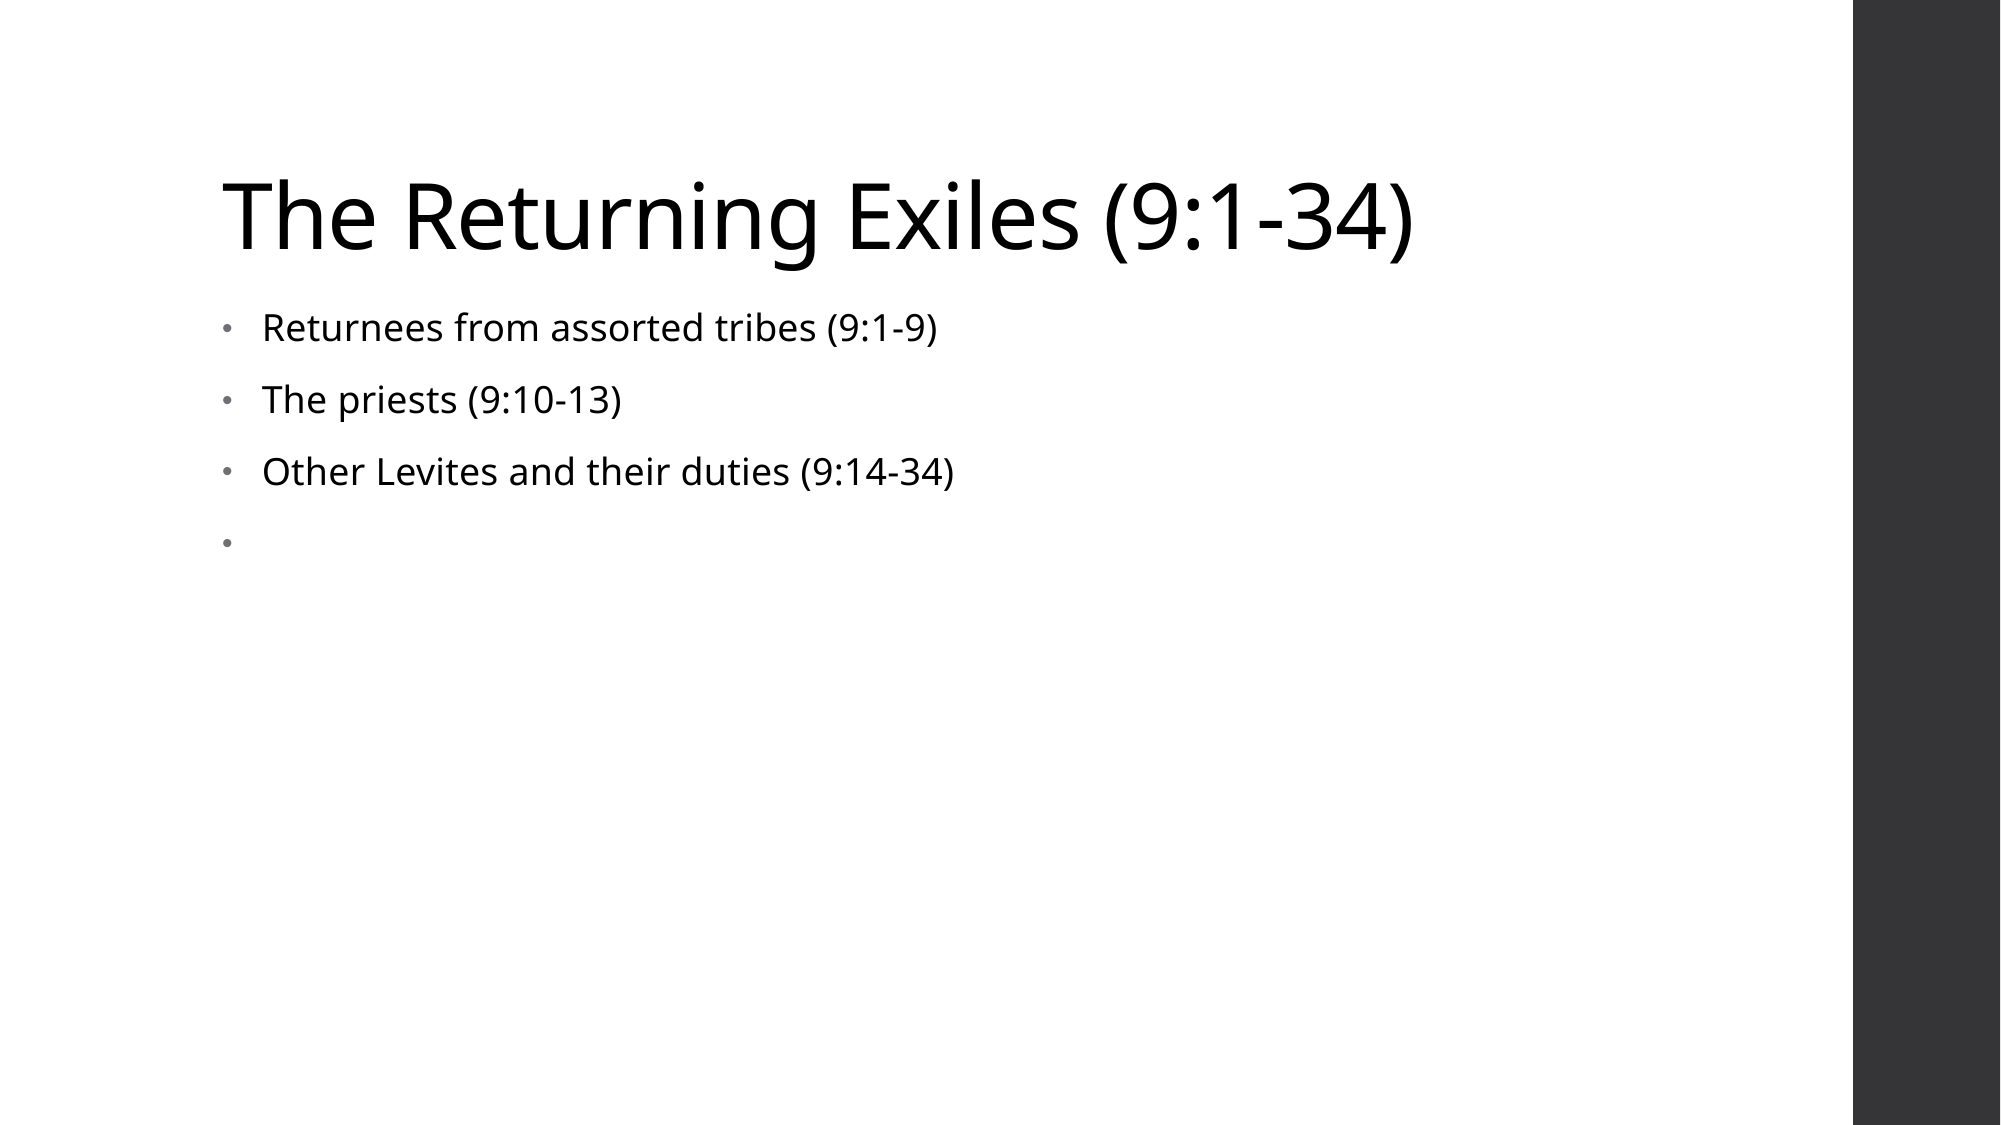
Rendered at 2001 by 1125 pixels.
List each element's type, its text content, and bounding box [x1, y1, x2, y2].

list Returnees from assorted tribes (9:1-9) The priests (9:10-13) Other Levites and their duties (9:14-34) [206, 299, 1617, 1014]
title The Returning Exiles (9:1-34) [206, 60, 1797, 278]
